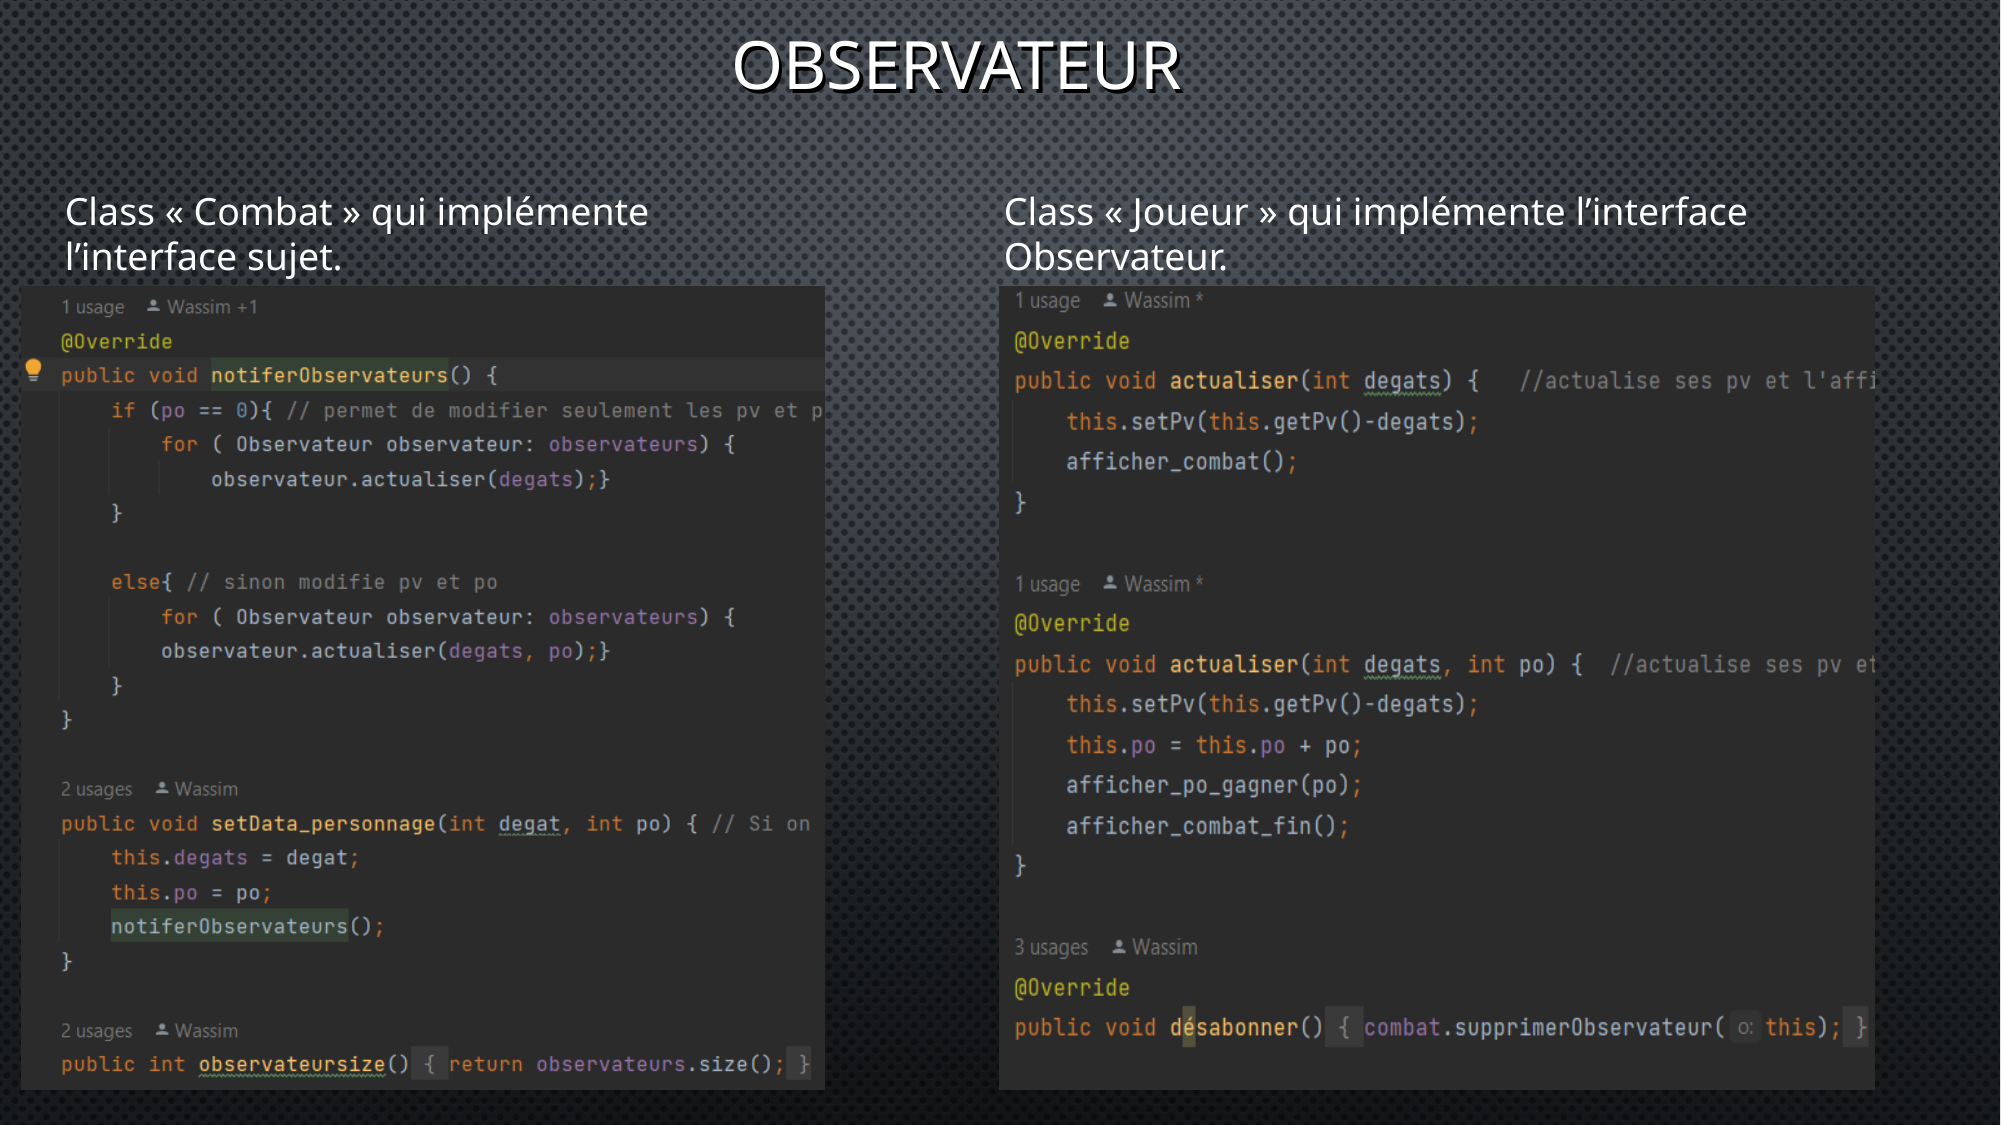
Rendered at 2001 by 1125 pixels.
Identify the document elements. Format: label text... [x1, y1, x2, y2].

picture [999, 286, 1875, 1090]
text_box Class « Combat » qui implémente l’interface sujet. [49, 180, 825, 287]
picture [21, 286, 825, 1090]
title Observateur [273, 15, 1640, 111]
text_box Class « Joueur » qui implémente l’interface Observateur. [988, 180, 1864, 287]
